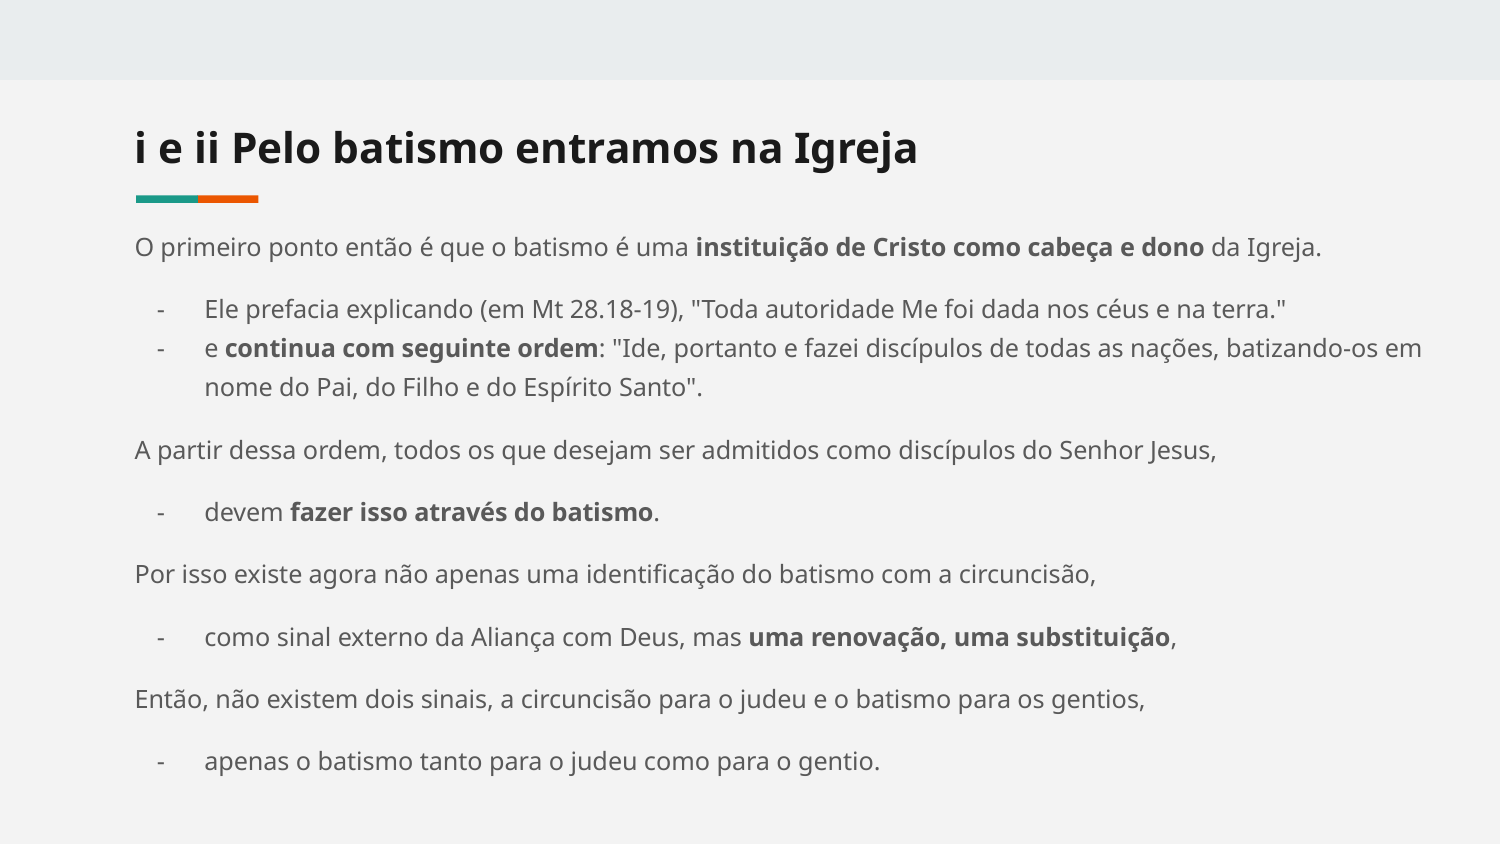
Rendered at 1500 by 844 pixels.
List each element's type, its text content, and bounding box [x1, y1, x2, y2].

list O primeiro ponto então é que o batismo é uma instituição de Cristo como cabeça e dono da Igreja. Ele prefacia explicando (em Mt 28.18-19), "Toda autoridade Me foi dada nos céus e na terra." e continua com seguinte ordem: "Ide, portanto e fazei discípulos de todas as nações, batizando-os em nome do Pai, do Filho e do Espírito Santo". A partir dessa ordem, todos os que desejam ser admitidos como discípulos do Senhor Jesus, devem fazer isso através do batismo. Por isso existe agora não apenas uma identificação do batismo com a circuncisão, como sinal externo da Aliança com Deus, mas uma renovação, uma substituição, Então, não existem dois sinais, a circuncisão para o judeu e o batismo para os gentios, apenas o batismo tanto para o judeu como para o gentio. [119, 209, 1446, 797]
title i e ii Pelo batismo entramos na Igreja [119, 103, 1381, 192]
